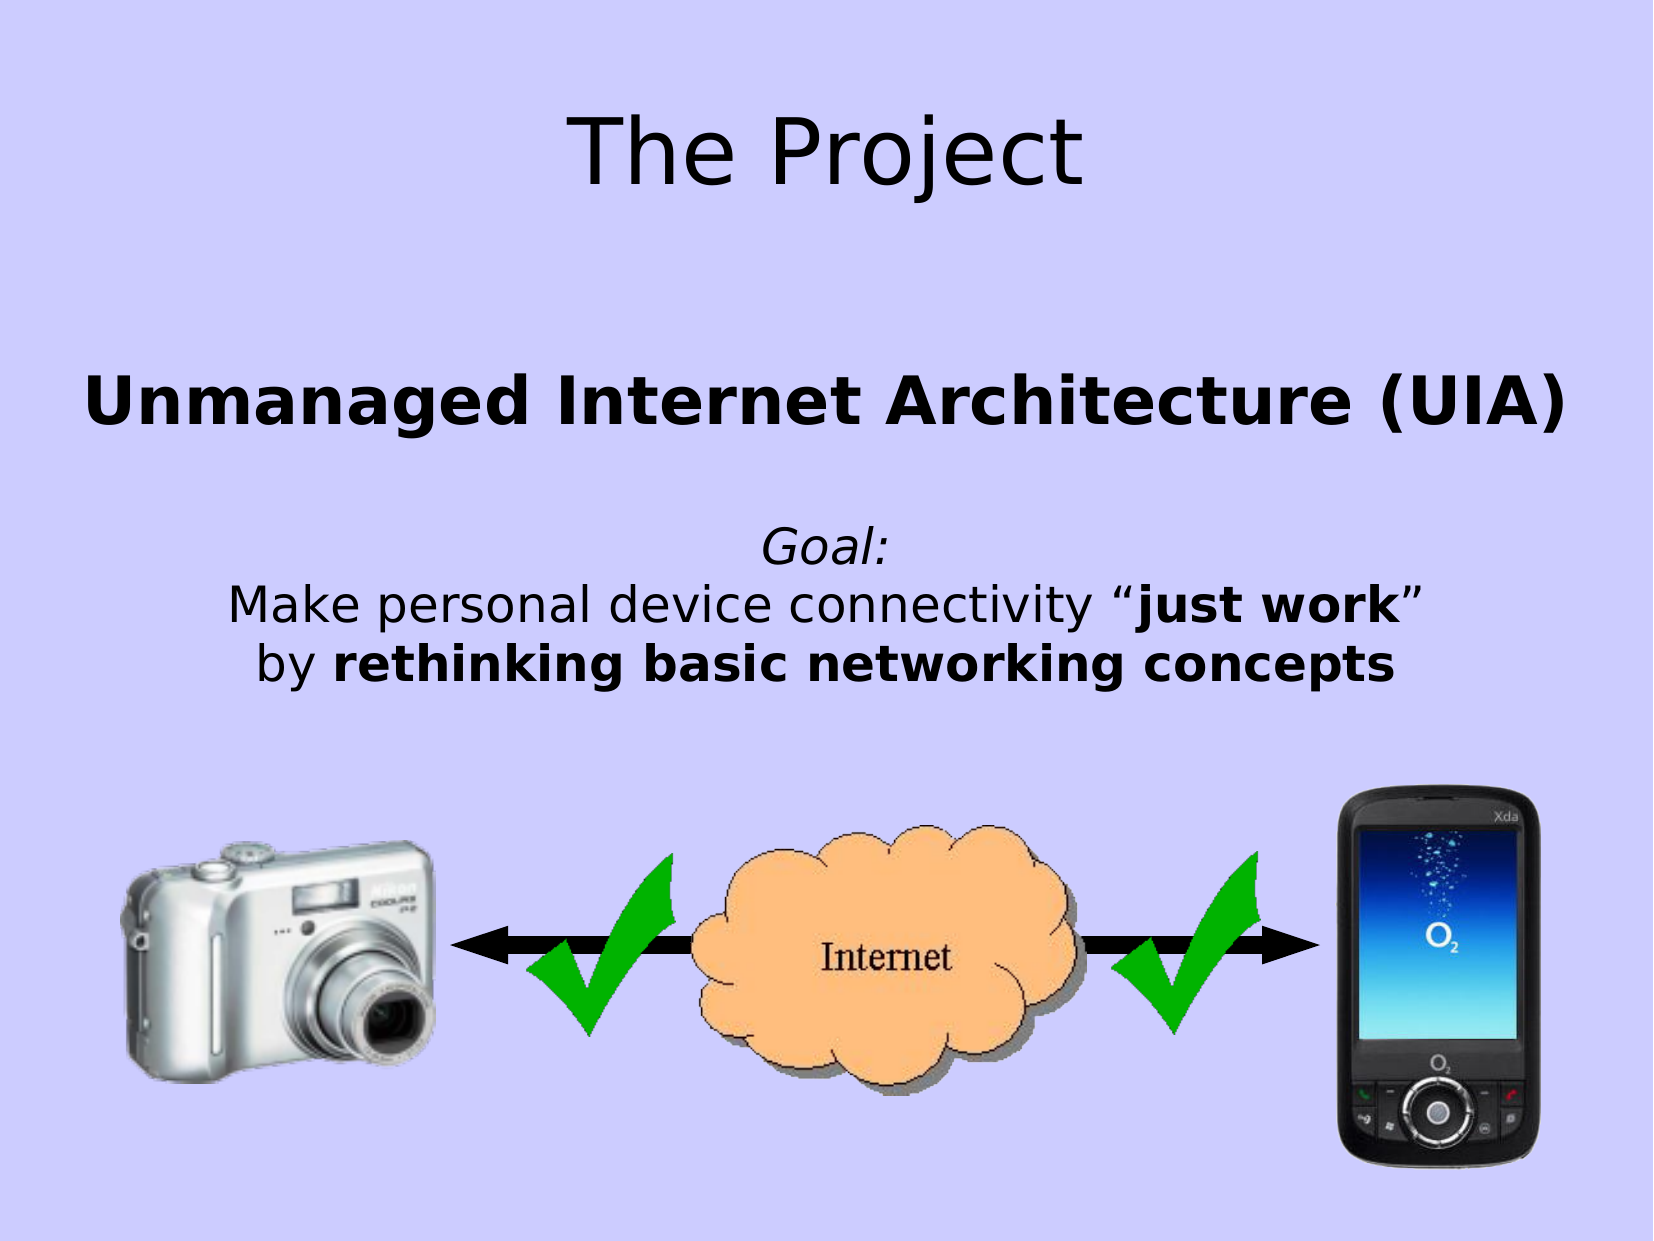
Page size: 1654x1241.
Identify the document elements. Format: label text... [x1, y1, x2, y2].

picture [1335, 784, 1541, 1171]
picture [525, 853, 676, 1037]
picture [690, 825, 1087, 1096]
title The Project [82, 41, 1571, 265]
picture [120, 840, 436, 1084]
subtitle Unmanaged Internet Architecture (UIA) Goal: Make personal device connectivity “just work” by rethinking basic networking concepts [82, 290, 1571, 766]
picture [1110, 851, 1261, 1036]
